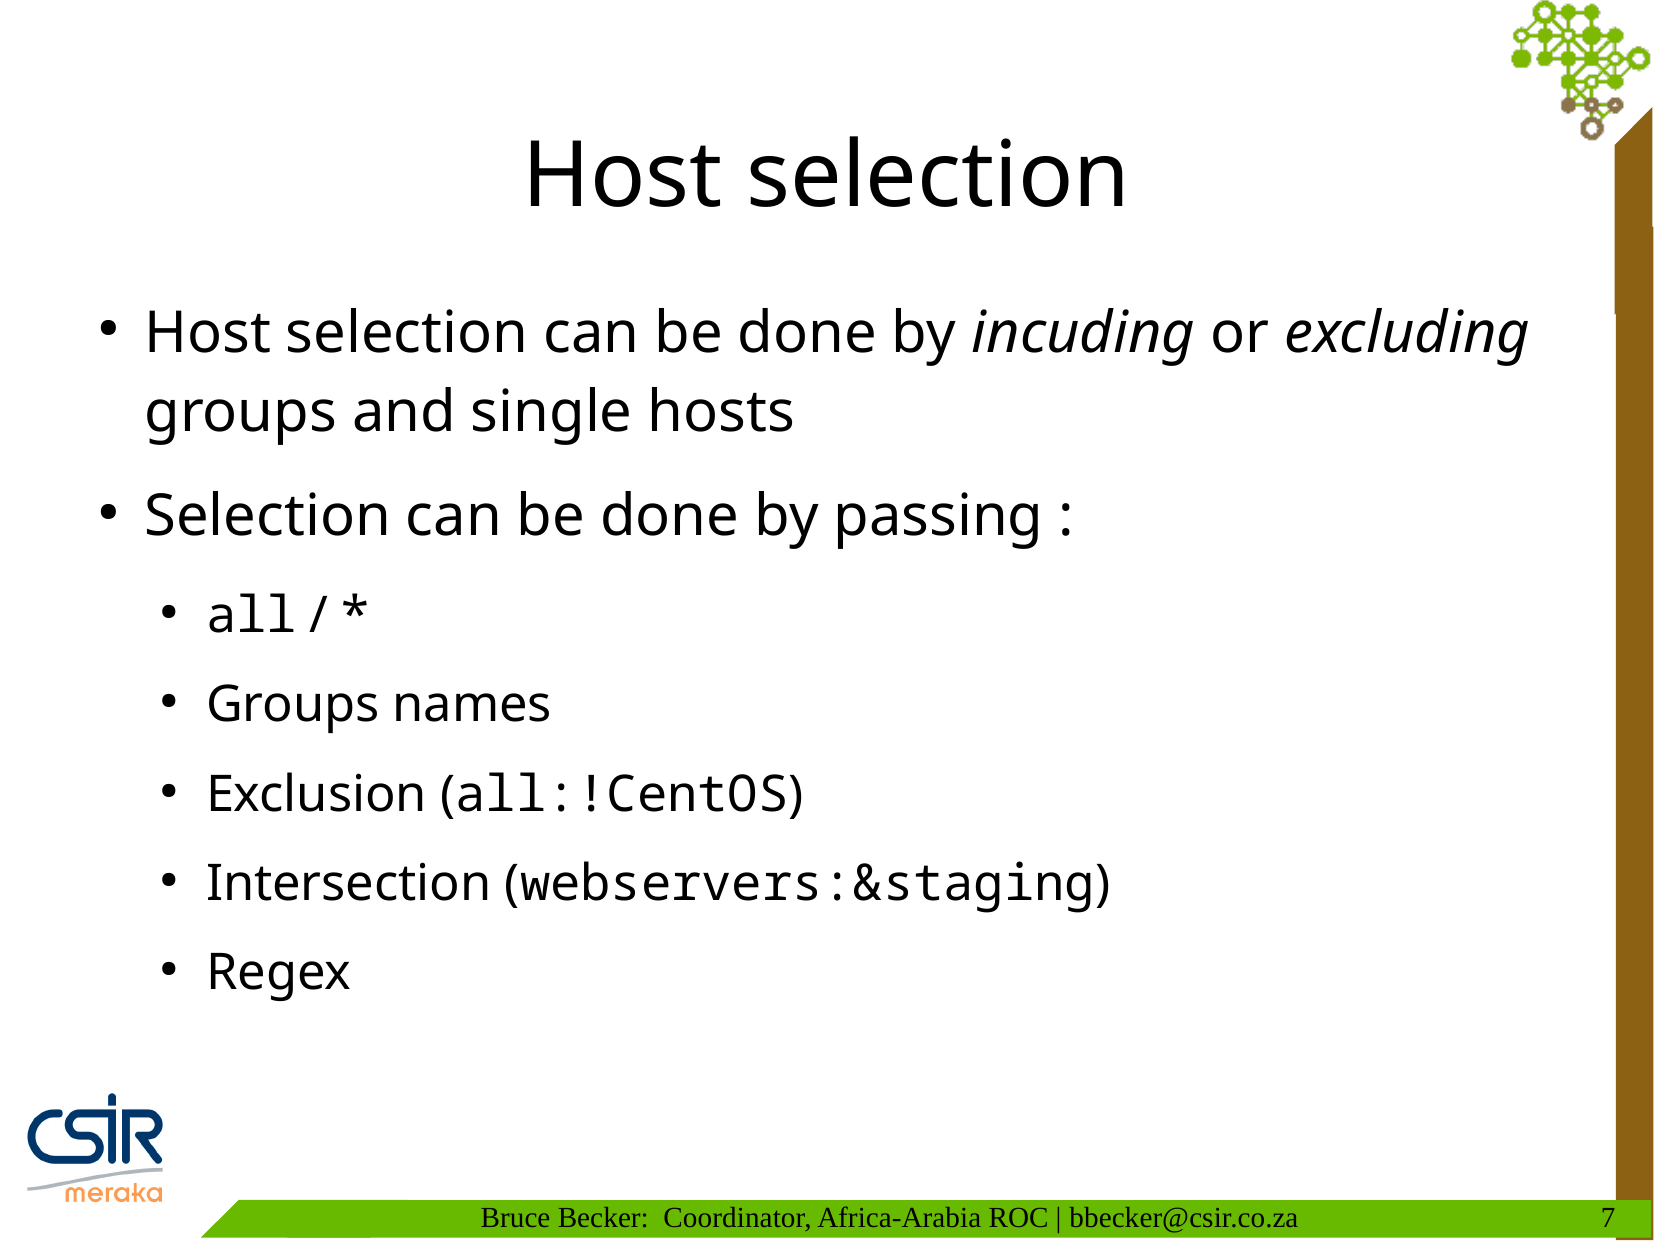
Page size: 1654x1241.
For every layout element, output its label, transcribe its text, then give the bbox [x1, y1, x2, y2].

picture [12, 1074, 178, 1225]
title Host selection [82, 67, 1571, 275]
list Host selection can be done by incuding or excluding groups and single hosts Selection can be done by passing : all / * Groups names Exclusion (all:!CentOS) Intersection (webservers:&staging) Regex [82, 290, 1571, 1010]
picture [1503, 0, 1654, 144]
